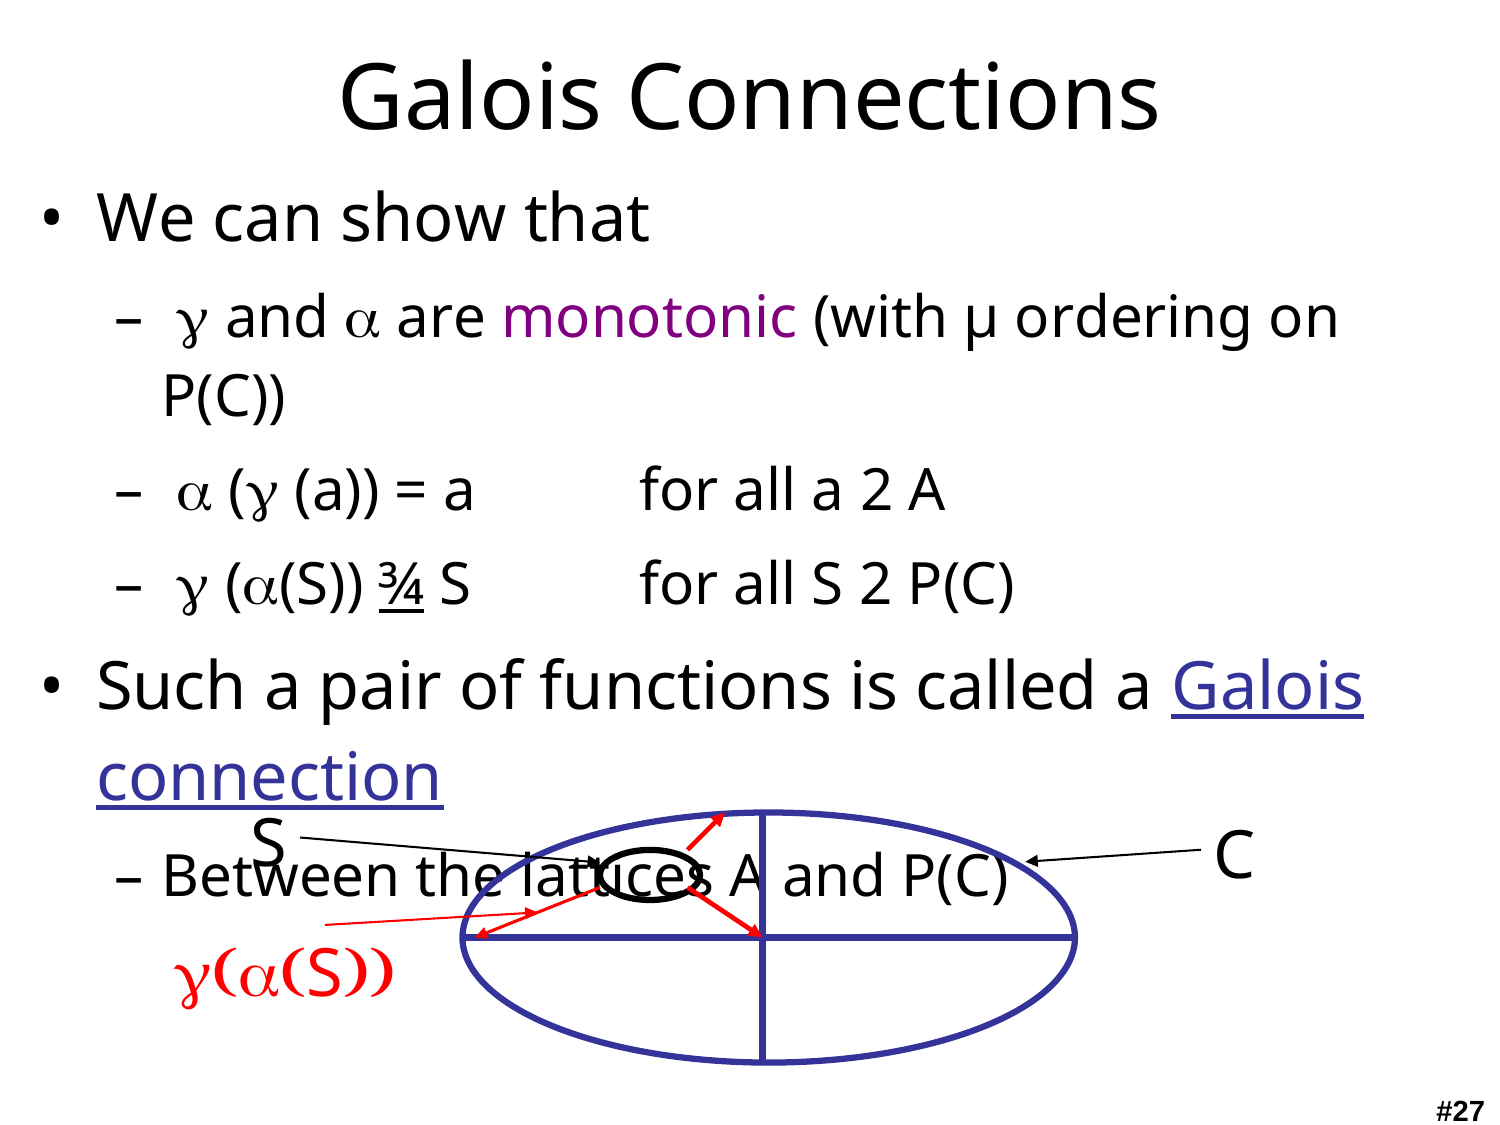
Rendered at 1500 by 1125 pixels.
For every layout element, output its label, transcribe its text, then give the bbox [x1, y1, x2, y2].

text_box S [160, 917, 411, 1024]
text_box S [235, 787, 302, 894]
text_box C [1199, 800, 1271, 907]
title Galois Connections [24, 0, 1476, 162]
list We can show that  and  are monotonic (with µ ordering on P(C))  ( (a)) = a for all a 2 A  ((S)) ¾ S for all S 2 P(C) Such a pair of functions is called a Galois connection Between the lattices A and P(C) [24, 162, 1476, 779]
